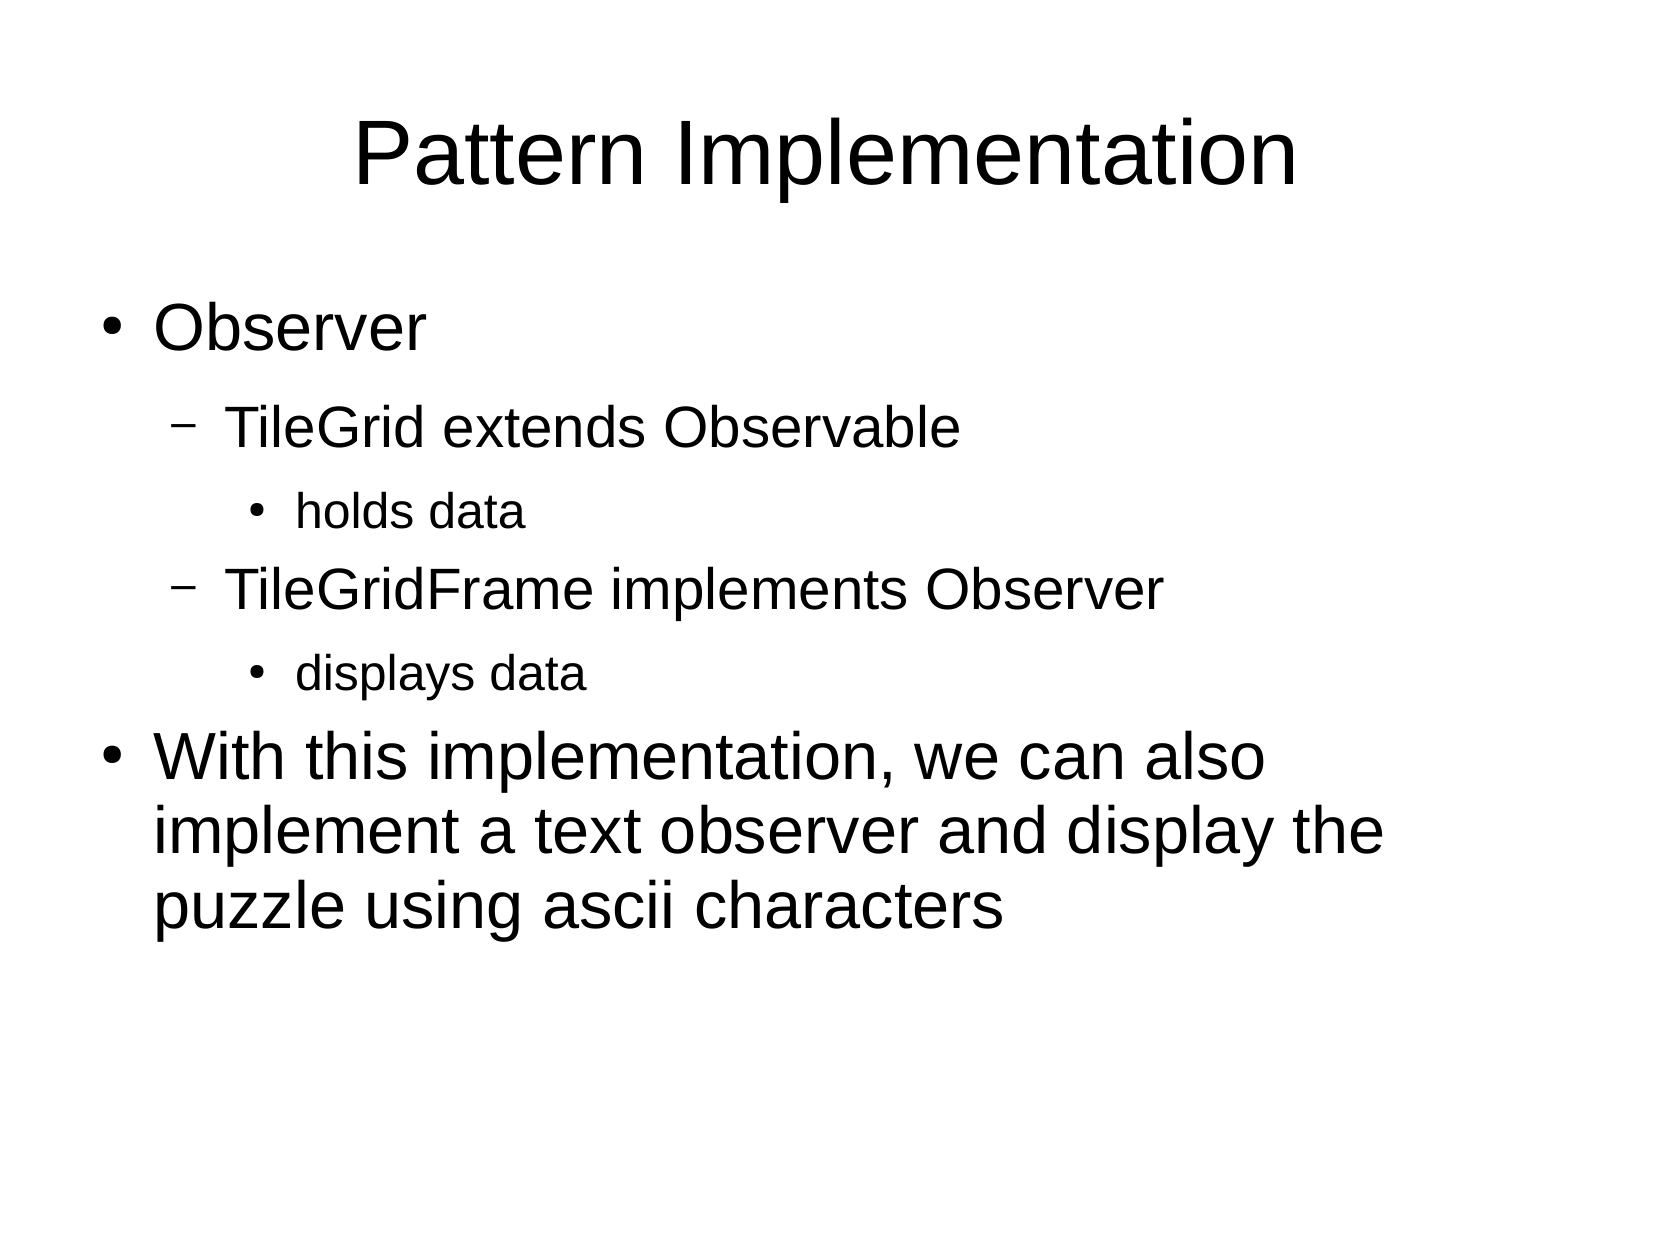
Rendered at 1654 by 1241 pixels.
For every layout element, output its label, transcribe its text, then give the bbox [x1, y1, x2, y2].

list Observer TileGrid extends Observable holds data TileGridFrame implements Observer displays data With this implementation, we can also implement a text observer and display the puzzle using ascii characters [82, 290, 1571, 1010]
title Pattern Implementation [82, 49, 1571, 257]
